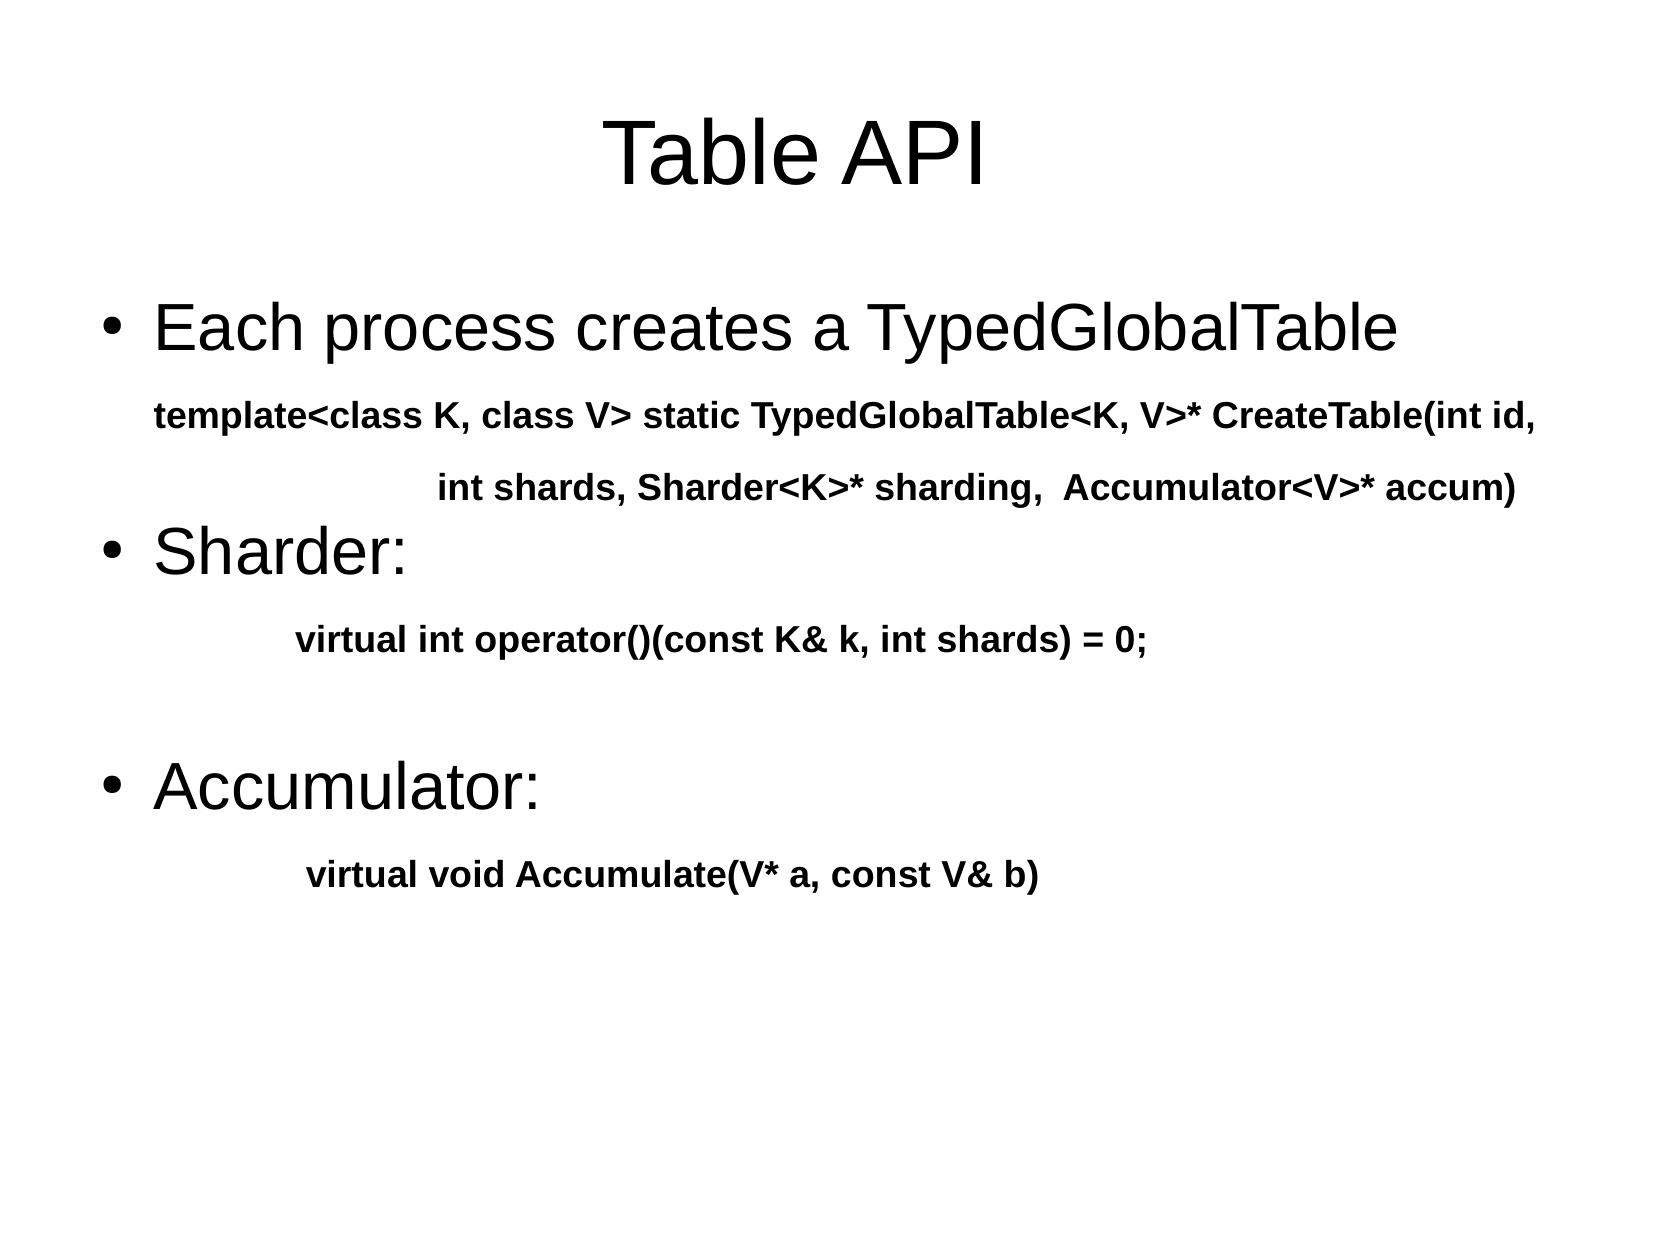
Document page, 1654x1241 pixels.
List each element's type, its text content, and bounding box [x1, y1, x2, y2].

list Each process creates a TypedGlobalTable template<class K, class V> static TypedGlobalTable<K, V>* CreateTable(int id, int shards, Sharder<K>* sharding, Accumulator<V>* accum) Sharder: virtual int operator()(const K& k, int shards) = 0; Accumulator: virtual void Accumulate(V* a, const V& b) [82, 290, 1571, 1010]
title Table API [82, 49, 1571, 257]
